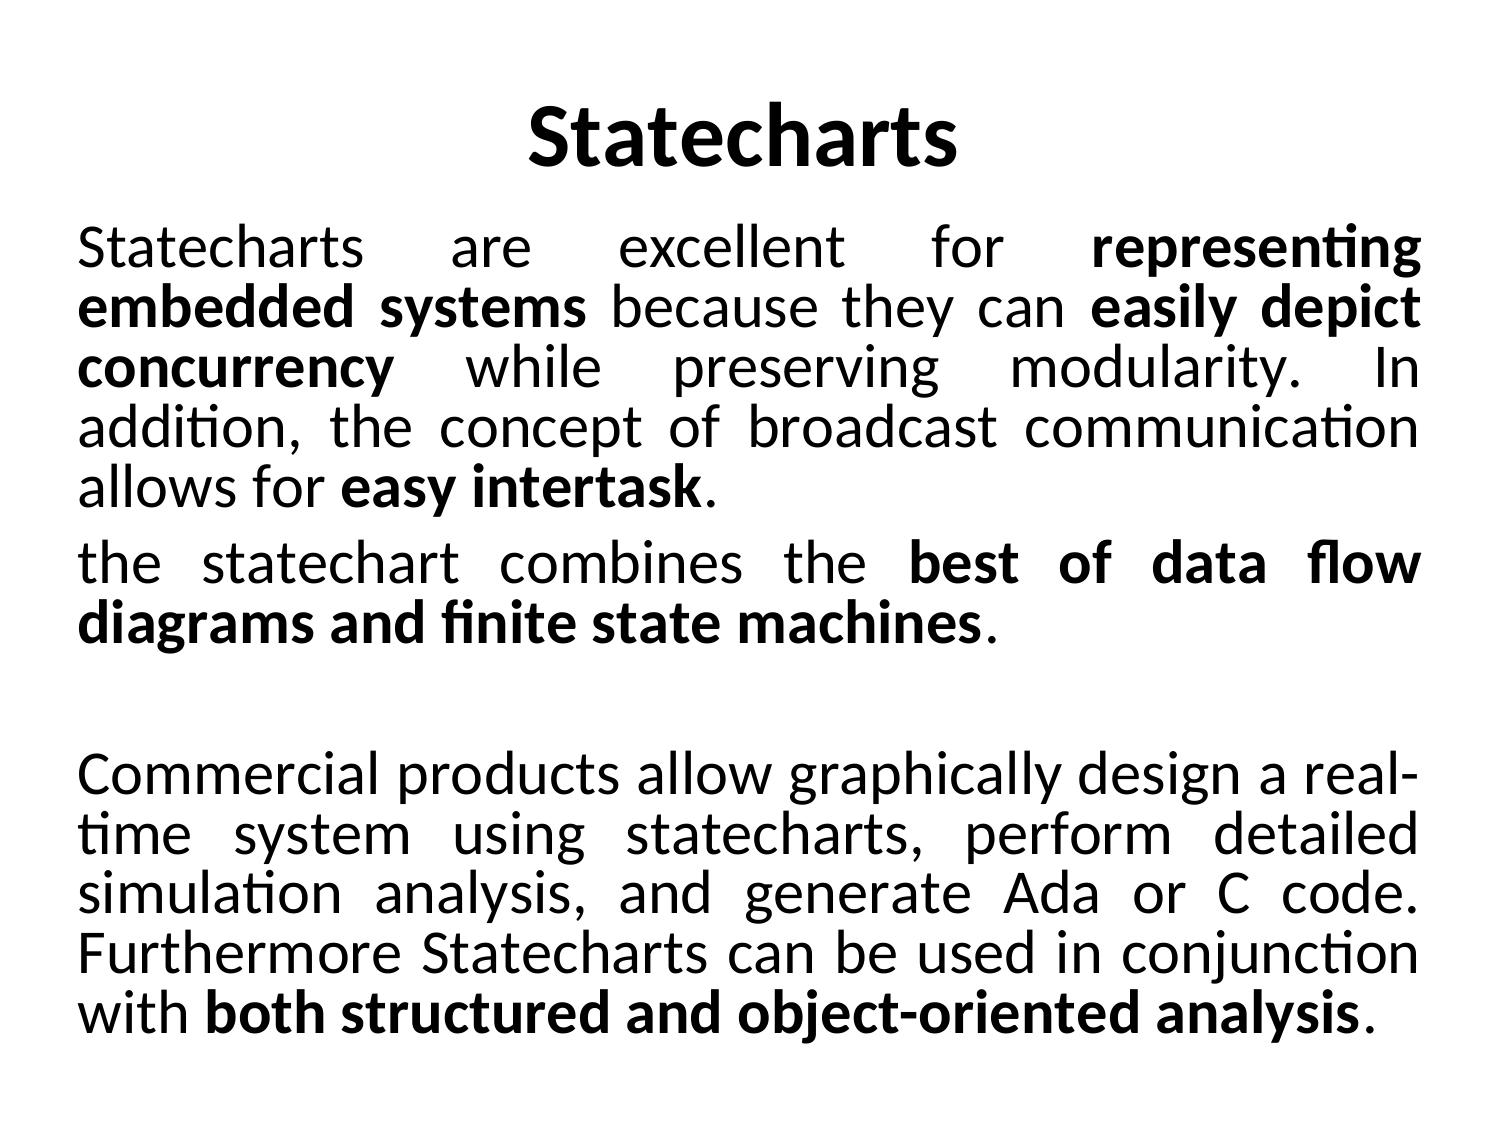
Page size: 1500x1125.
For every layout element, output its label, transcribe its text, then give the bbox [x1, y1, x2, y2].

subtitle Statecharts are excellent for representing embedded systems because they can easily depict concurrency while preserving modularity. In addition, the concept of broadcast communication allows for easy intertask. the statechart combines the best of data flow diagrams and finite state machines. Commercial products allow graphically design a real-time system using statecharts, perform detailed simulation analysis, and generate Ada or C code. Furthermore Statecharts can be used in conjunction with both structured and object-oriented analysis. [62, 212, 1438, 1100]
title Statecharts [0, 21, 1488, 238]
